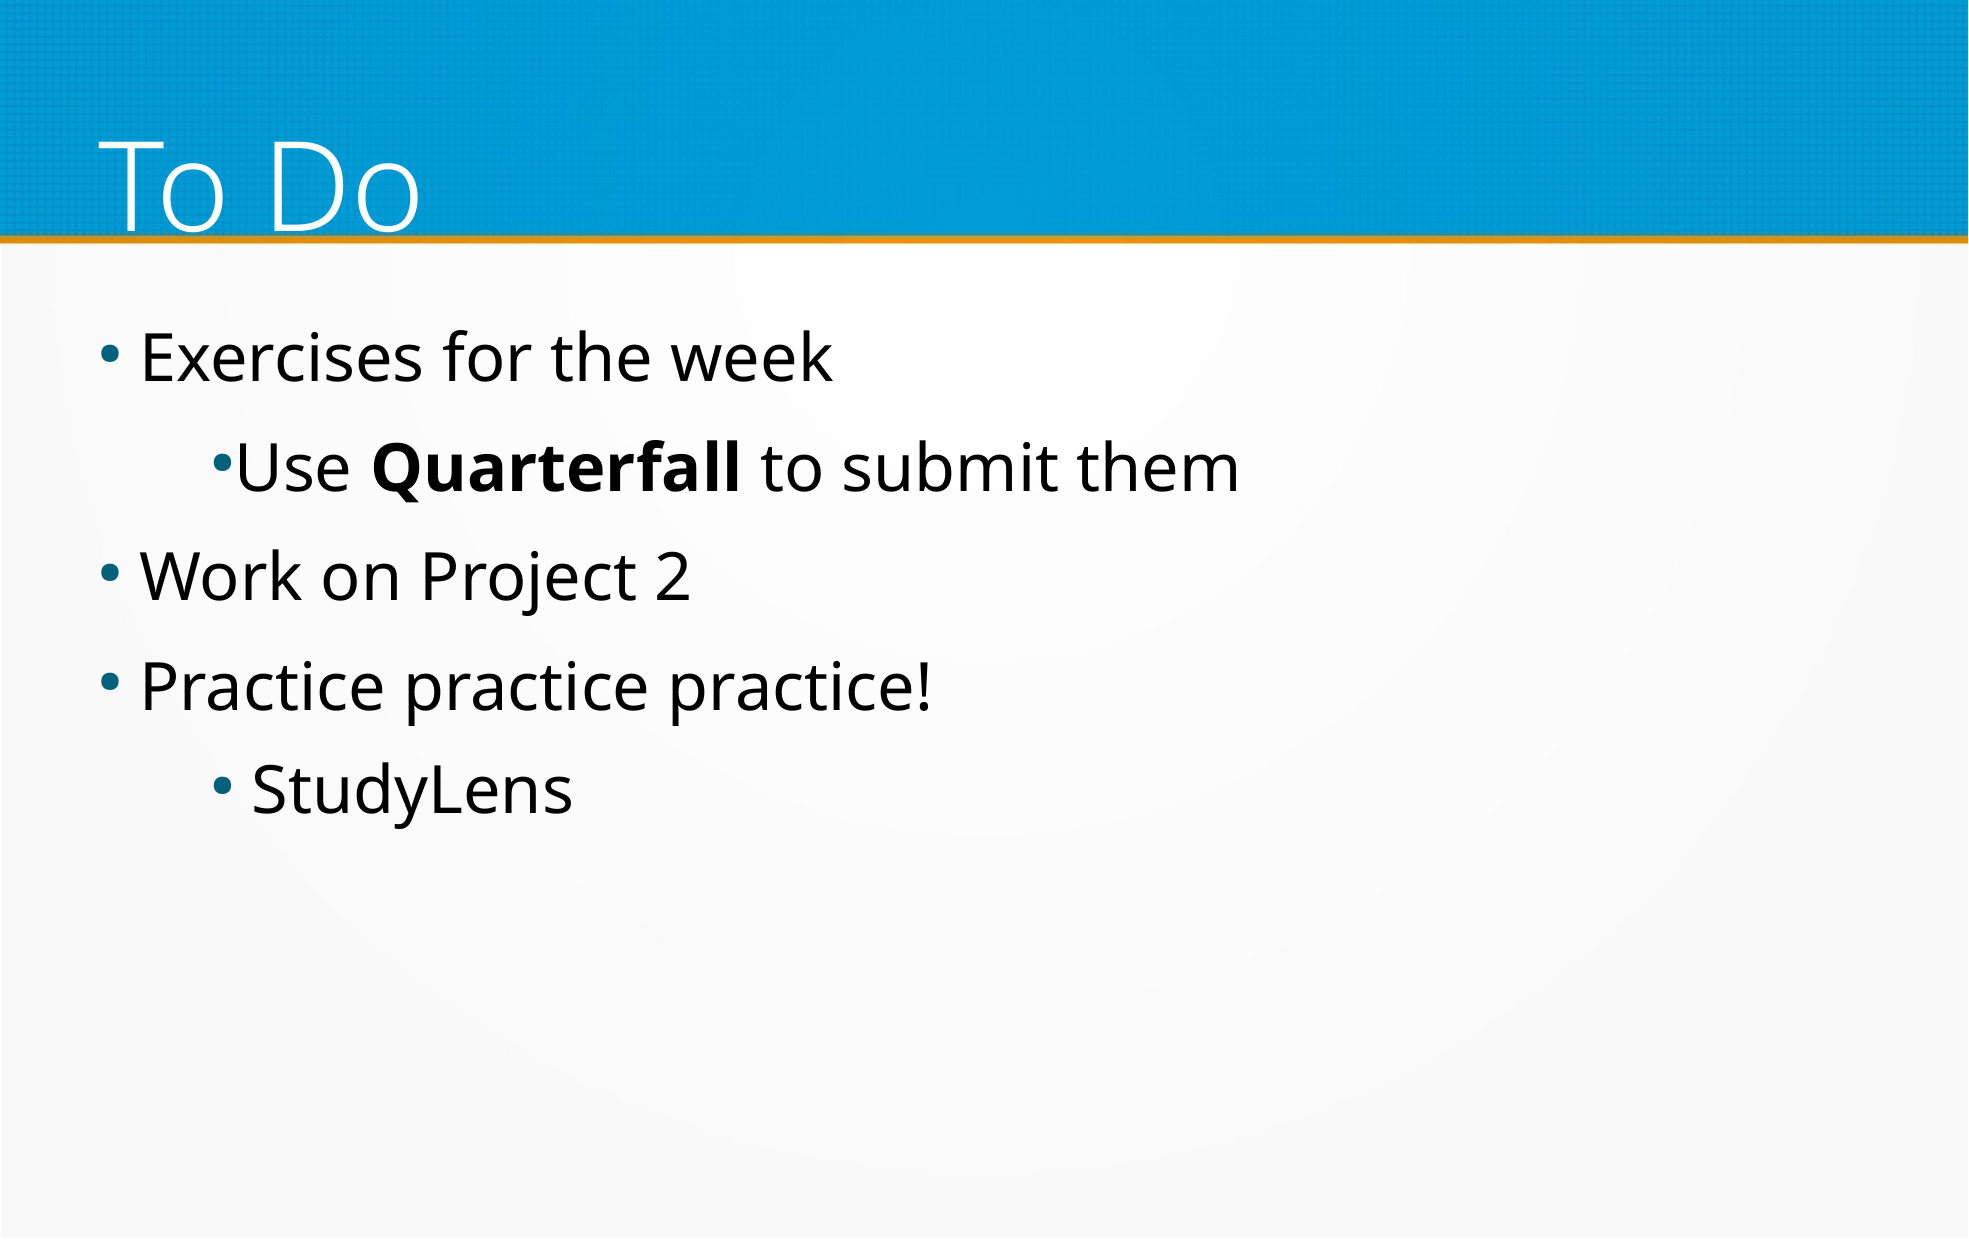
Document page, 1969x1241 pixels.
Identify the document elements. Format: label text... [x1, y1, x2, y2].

list Exercises for the week Use Quarterfall to submit them Work on Project 2 Practice practice practice! StudyLens [98, 315, 1860, 1156]
title To Do [98, 49, 1870, 257]
picture [0, 233, 1969, 1241]
